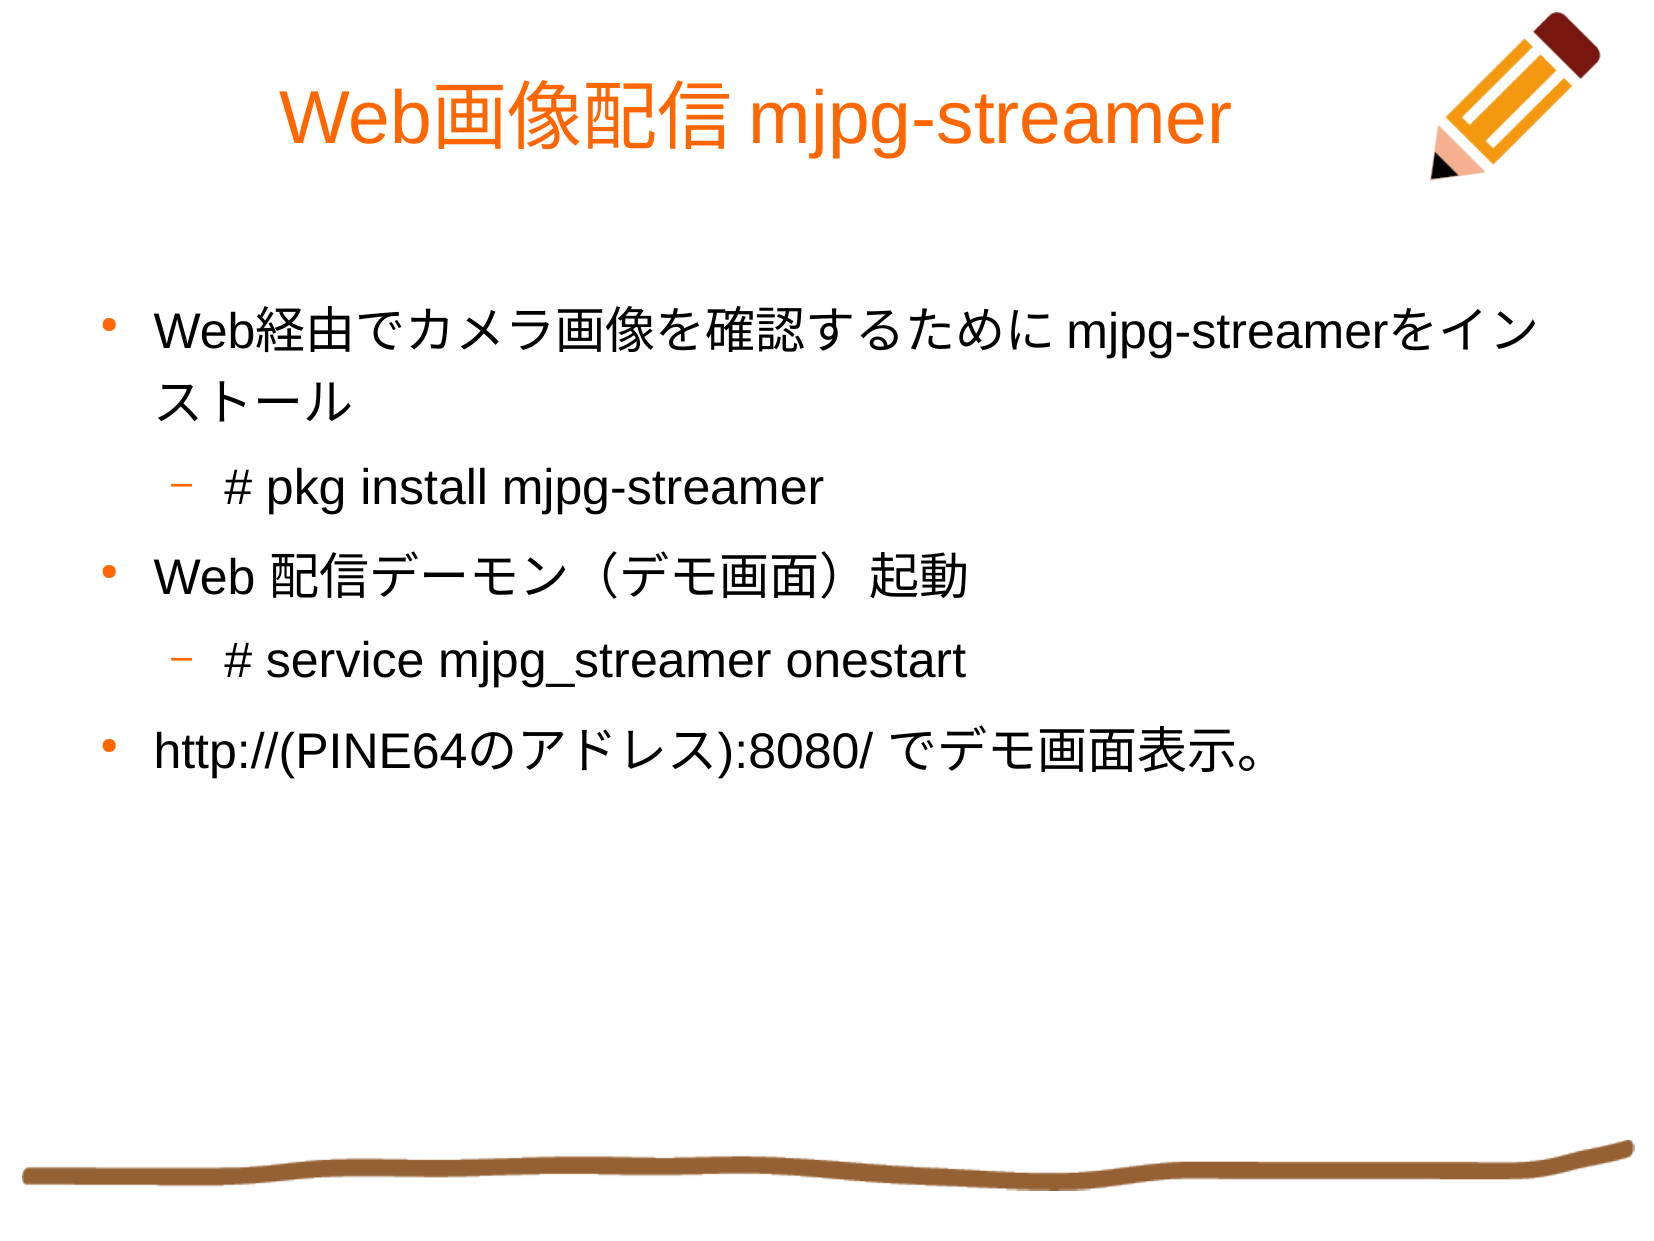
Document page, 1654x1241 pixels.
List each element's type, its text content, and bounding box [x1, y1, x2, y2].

title Web画像配信 mjpg-streamer [82, 49, 1430, 172]
picture [1430, 12, 1601, 181]
picture [22, 1140, 1635, 1191]
list Web経由でカメラ画像を確認するために mjpg-streamerをインストール # pkg install mjpg-streamer Web 配信デーモン（デモ画面）起動 # service mjpg_streamer onestart http://(PINE64のアドレス):8080/ でデモ画面表示。 [82, 290, 1583, 1122]
